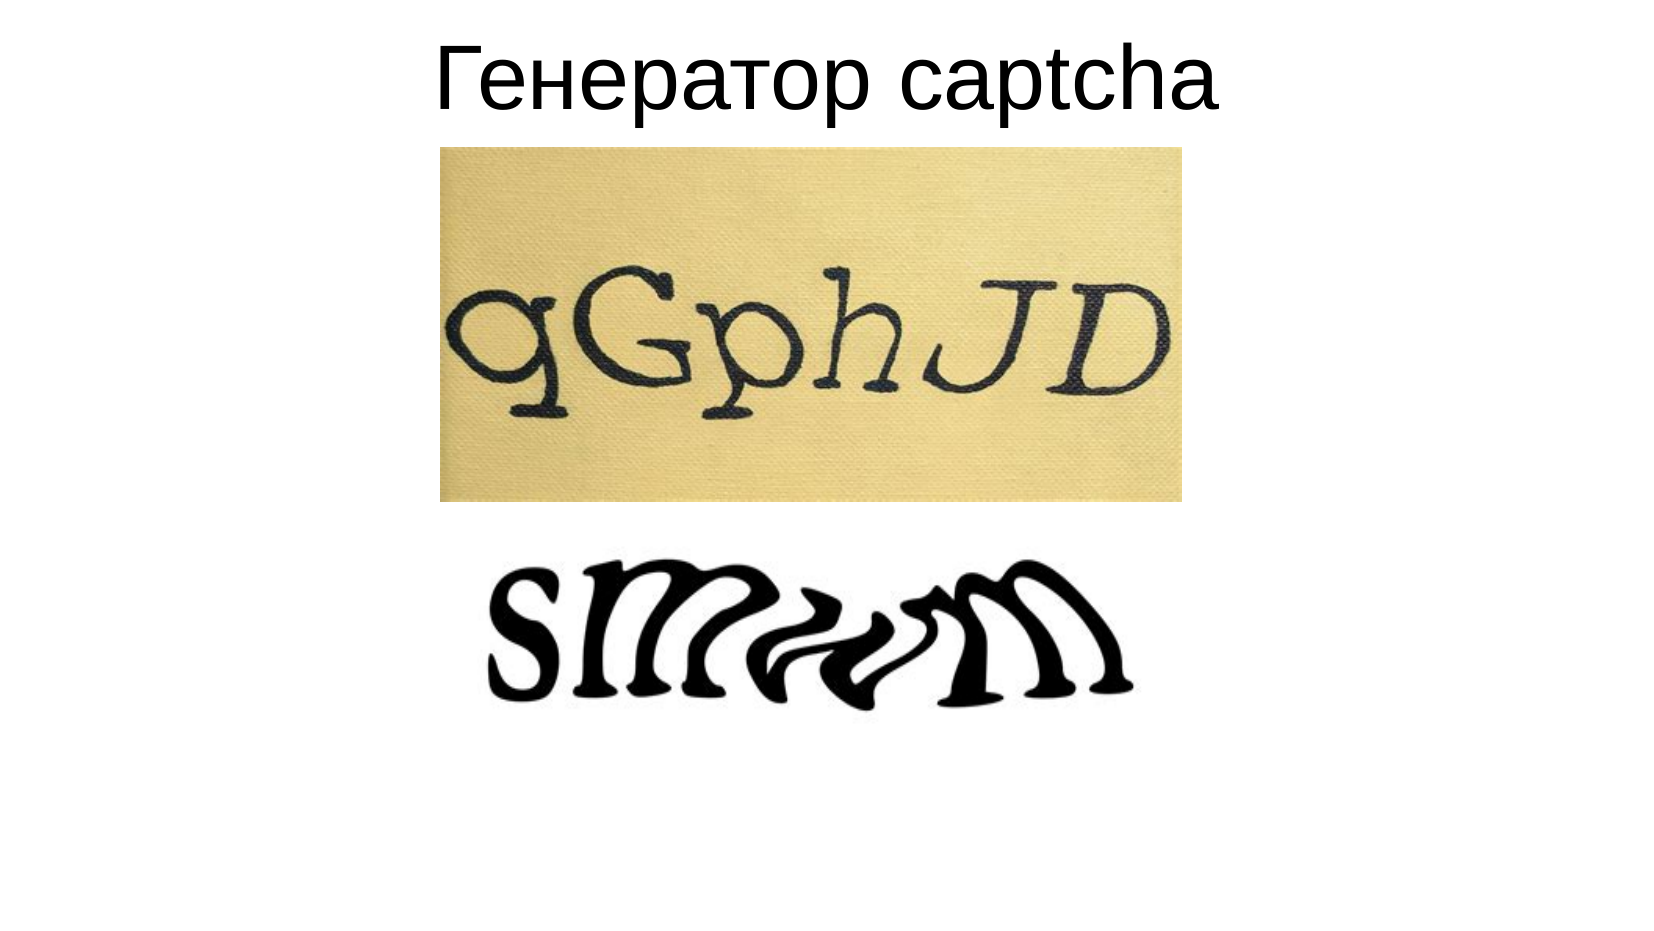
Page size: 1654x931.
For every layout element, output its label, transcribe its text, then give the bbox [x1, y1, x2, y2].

picture [440, 147, 1182, 502]
picture [440, 503, 1182, 768]
title Генератор captcha [82, 26, 1571, 129]
